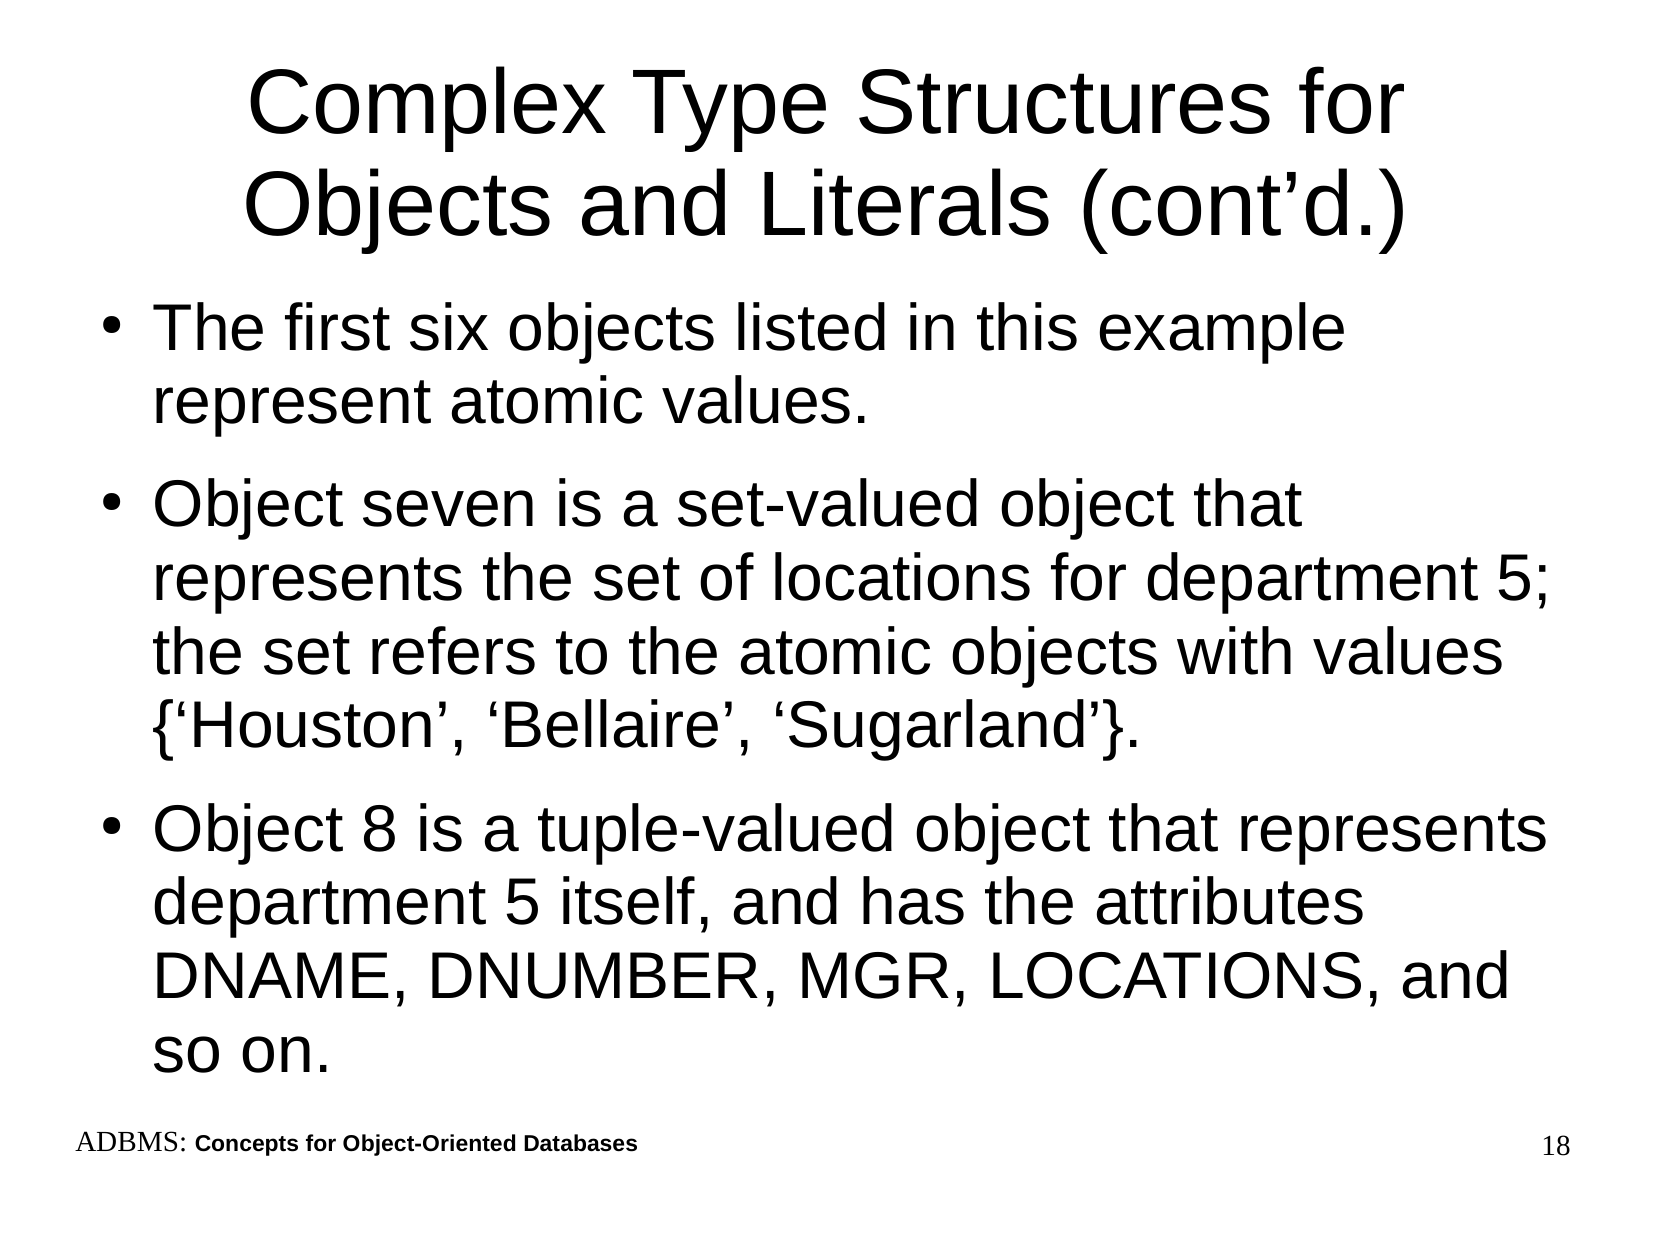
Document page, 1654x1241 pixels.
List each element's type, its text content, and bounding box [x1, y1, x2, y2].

list The first six objects listed in this example represent atomic values. Object seven is a set-valued object that represents the set of locations for department 5; the set refers to the atomic objects with values {‘Houston’, ‘Bellaire’, ‘Sugarland’}. Object 8 is a tuple-valued object that represents department 5 itself, and has the attributes DNAME, DNUMBER, MGR, LOCATIONS, and so on. [82, 290, 1571, 1096]
title Complex Type Structures for Objects and Literals (cont’d.) [82, 49, 1571, 257]
